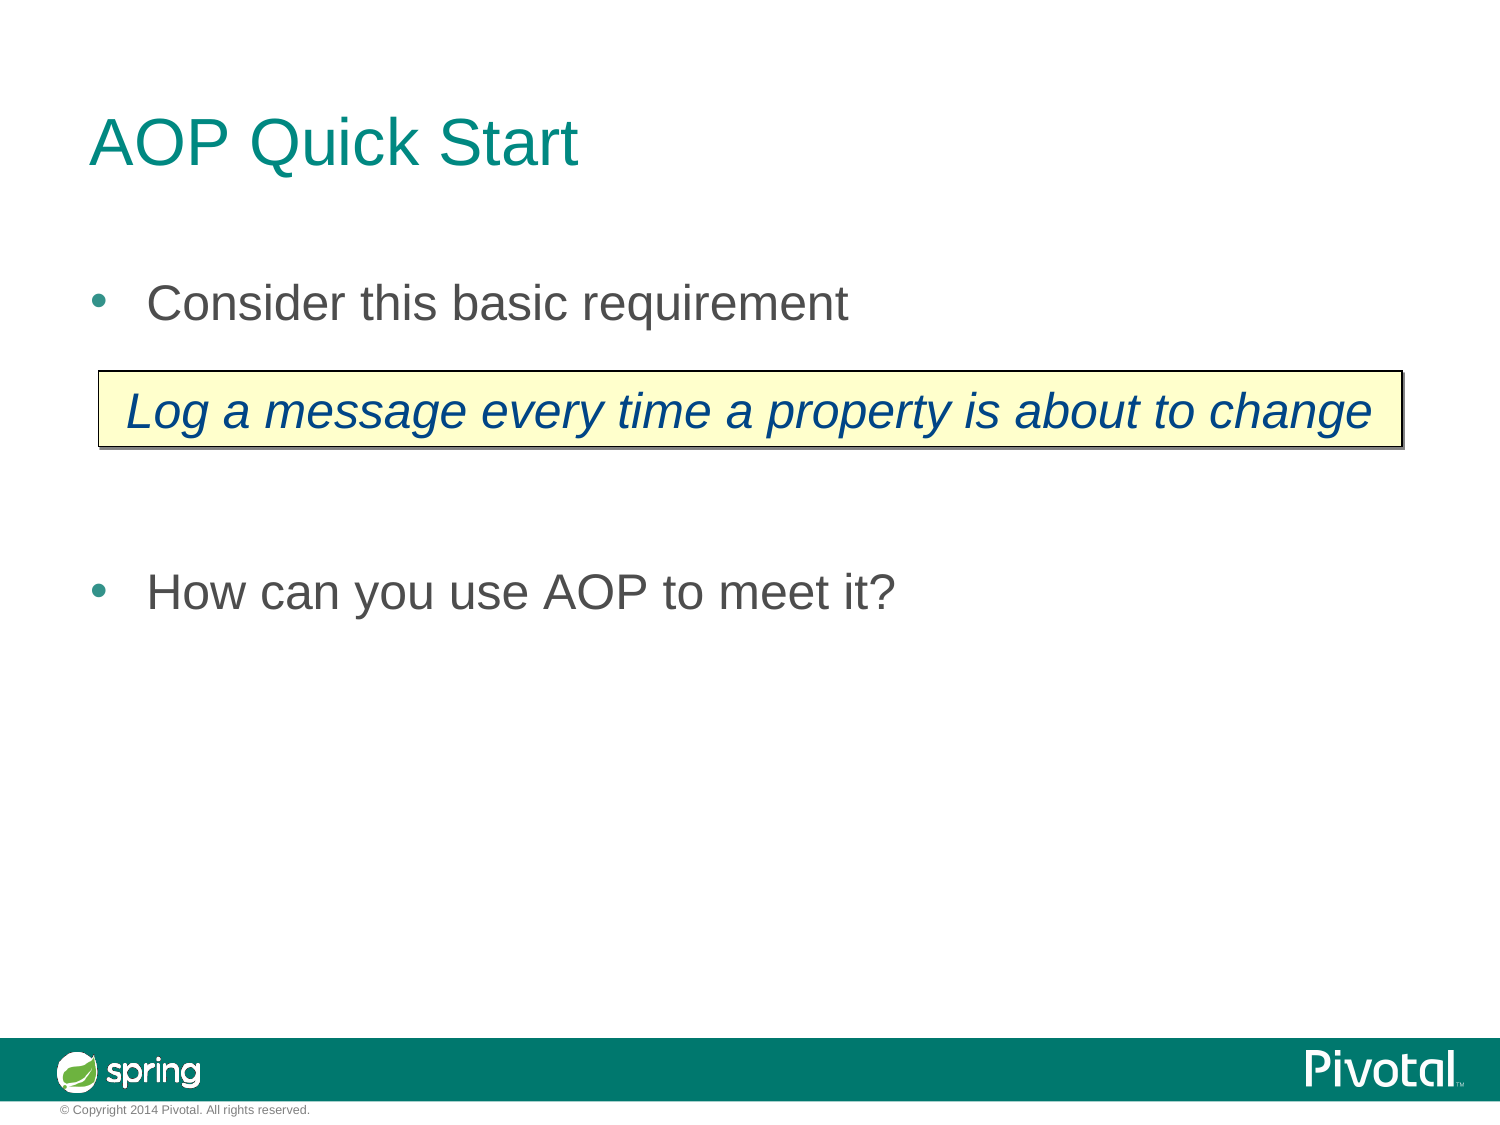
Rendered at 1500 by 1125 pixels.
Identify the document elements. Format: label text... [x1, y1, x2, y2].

title AOP Quick Start [75, 44, 1426, 233]
picture [1306, 1050, 1464, 1087]
list Consider this basic requirement How can you use AOP to meet it? [75, 262, 1426, 1005]
picture [32, 1041, 210, 1103]
text_box Log a message every time a property is about to change [98, 371, 1402, 447]
